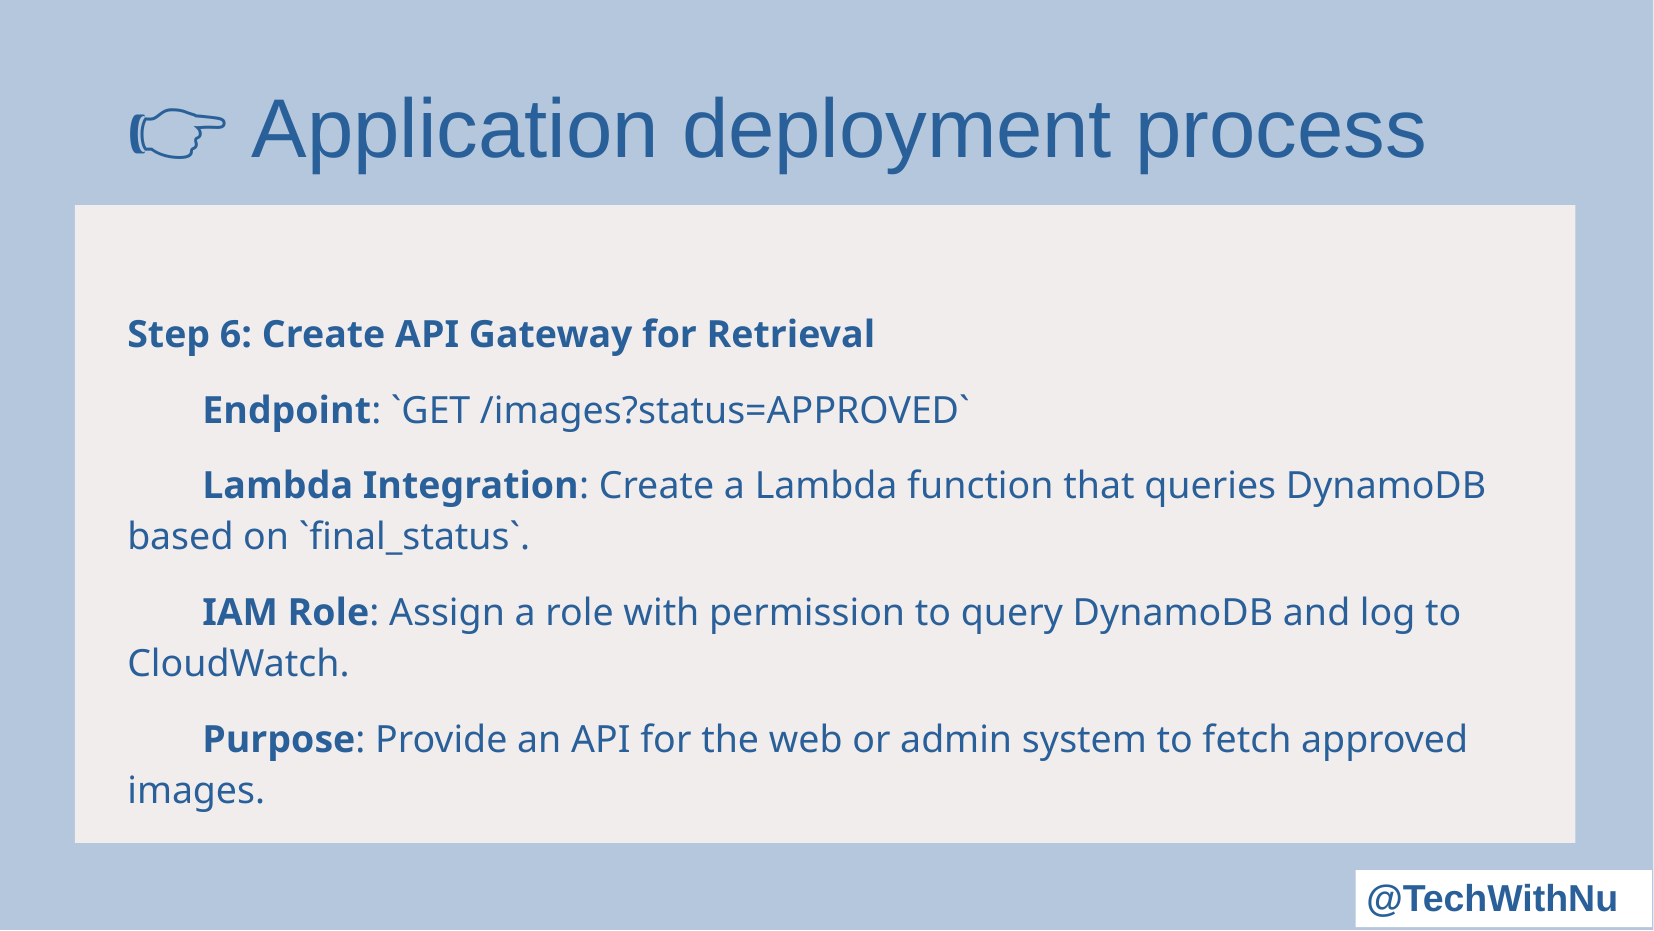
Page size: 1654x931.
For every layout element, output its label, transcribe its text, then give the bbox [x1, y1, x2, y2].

text_box [197, 788, 209, 801]
text_box Step 6: Create API Gateway for Retrieval Endpoint: `GET /images?status=APPROVED` Lambda Integration: Create a Lambda function that queries DynamoDB based on `final_status`. IAM Role: Assign a role with permission to query DynamoDB and log to CloudWatch. Purpose: Provide an API for the web or admin system to fetch approved images. [112, 300, 1576, 788]
text_box 👉 Application deployment process [112, 75, 1576, 188]
text_box [74, 205, 1576, 843]
text_box @TechWithNu [1351, 870, 1652, 928]
text_box [177, 793, 187, 801]
